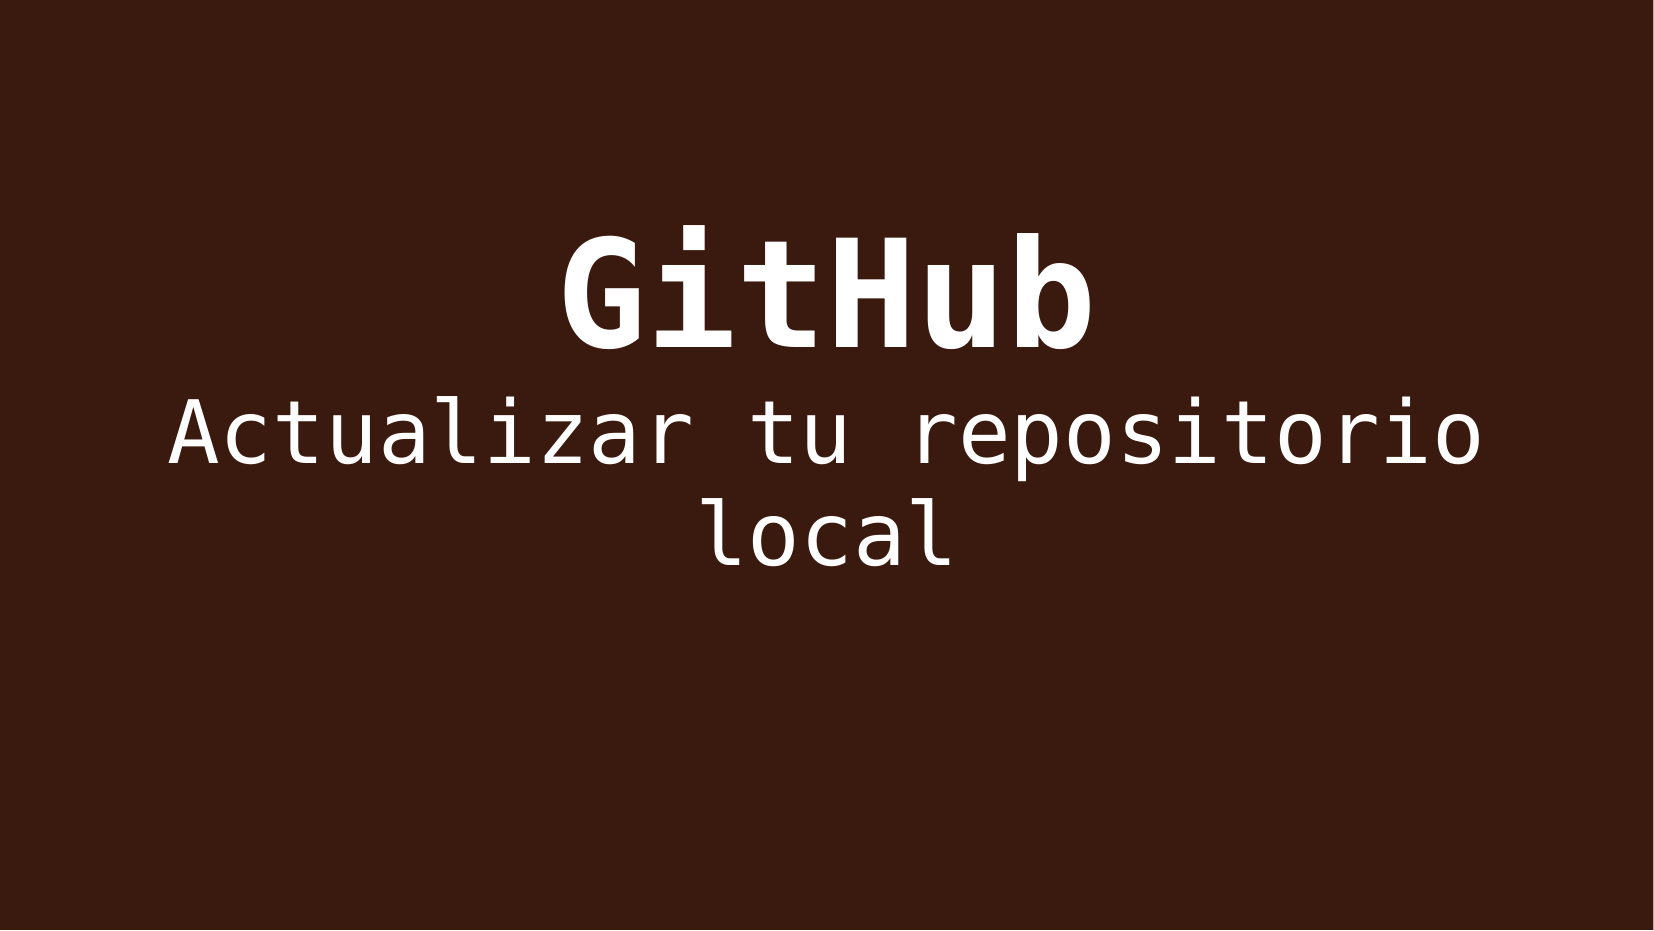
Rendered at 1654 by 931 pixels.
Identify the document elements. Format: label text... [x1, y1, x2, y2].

subtitle GitHub Actualizar tu repositorio local [82, 37, 1571, 758]
